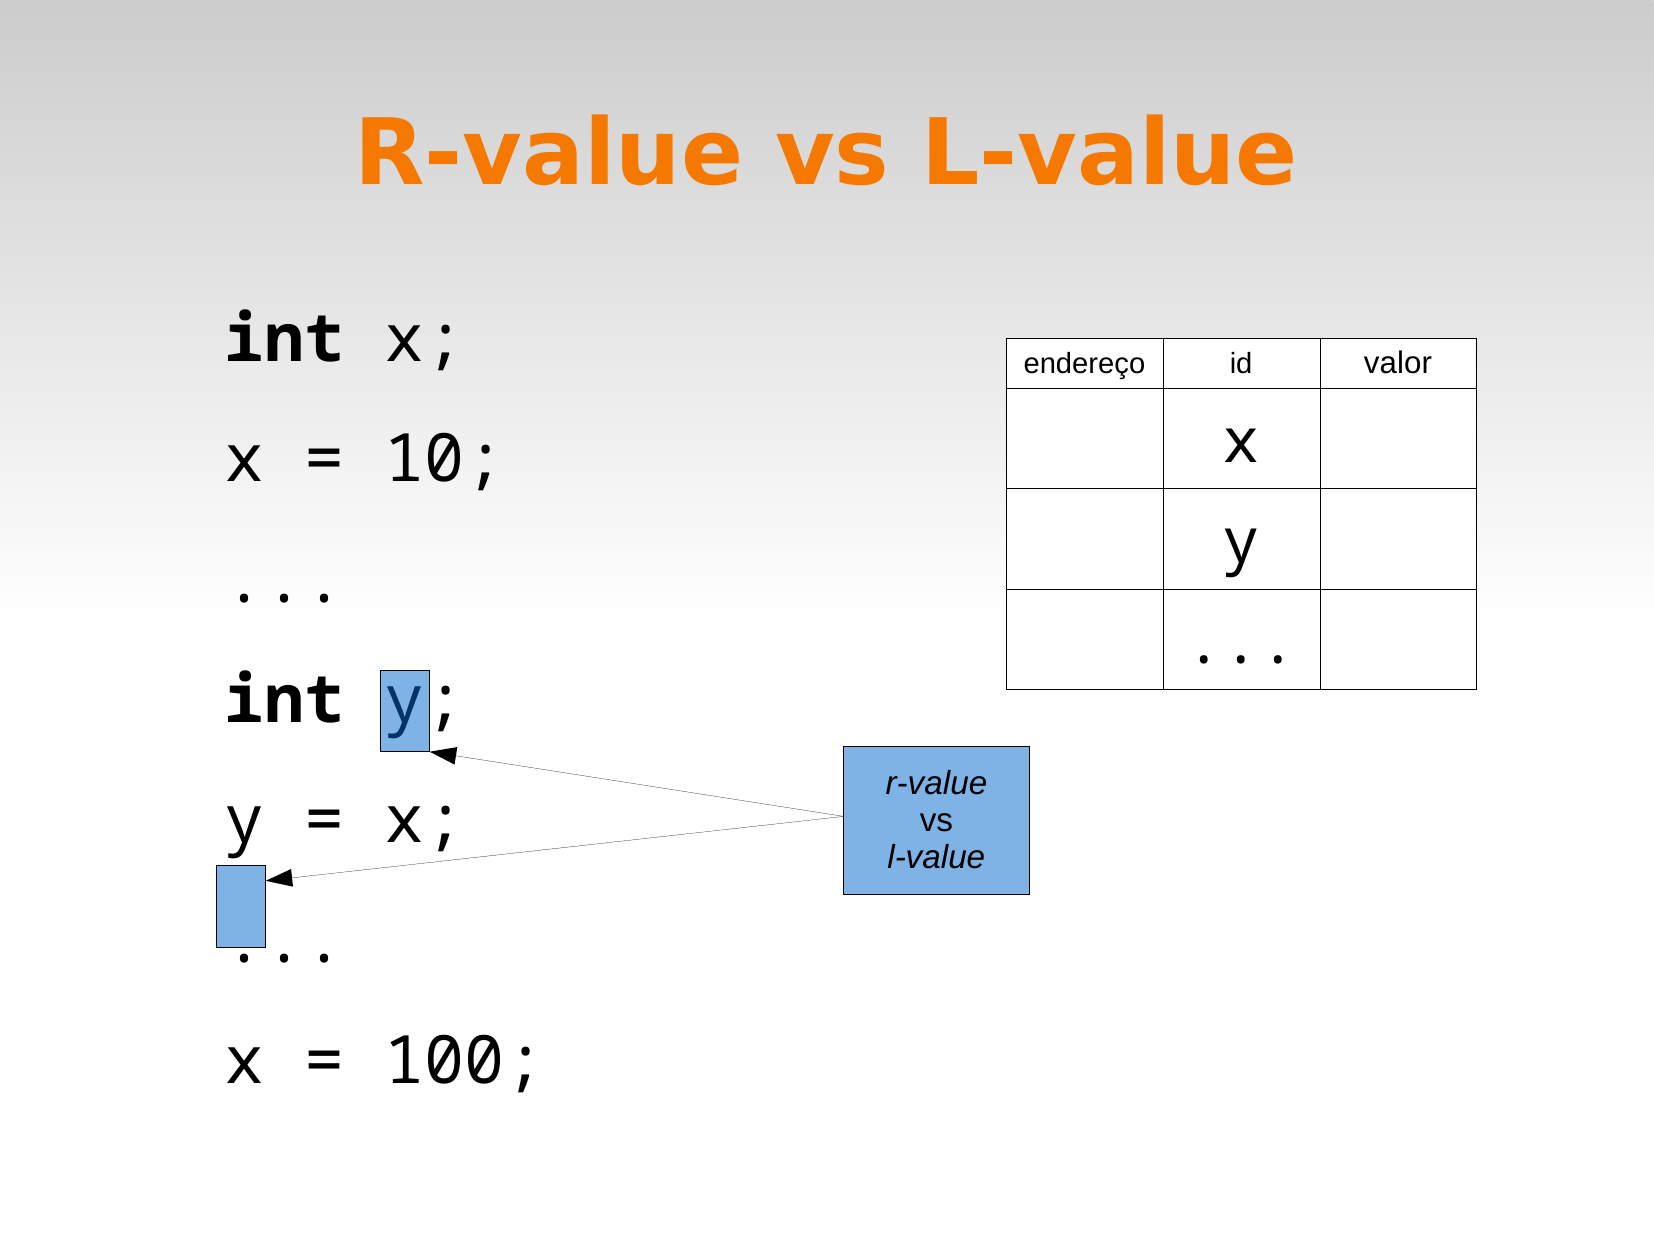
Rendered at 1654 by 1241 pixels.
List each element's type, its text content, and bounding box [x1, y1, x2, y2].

table_cell x [1164, 389, 1320, 488]
table_header valor [1321, 339, 1476, 388]
text_box [380, 670, 430, 752]
text_box [216, 865, 266, 948]
table_cell [1007, 489, 1163, 589]
table_header id [1164, 339, 1320, 388]
table_cell [1321, 489, 1476, 589]
title R-value vs L-value [82, 49, 1571, 257]
list int x; x = 10; ... int y; y = x; ... x = 100; [82, 290, 1571, 1109]
table_cell [1007, 389, 1163, 488]
table_cell ... [1164, 590, 1320, 689]
table_header endereço [1007, 339, 1163, 388]
table_cell y [1164, 489, 1320, 589]
table_cell [1321, 590, 1476, 689]
table_cell [1007, 590, 1163, 689]
text_box r-value vs l-value [843, 746, 1030, 895]
table_cell [1321, 389, 1476, 488]
